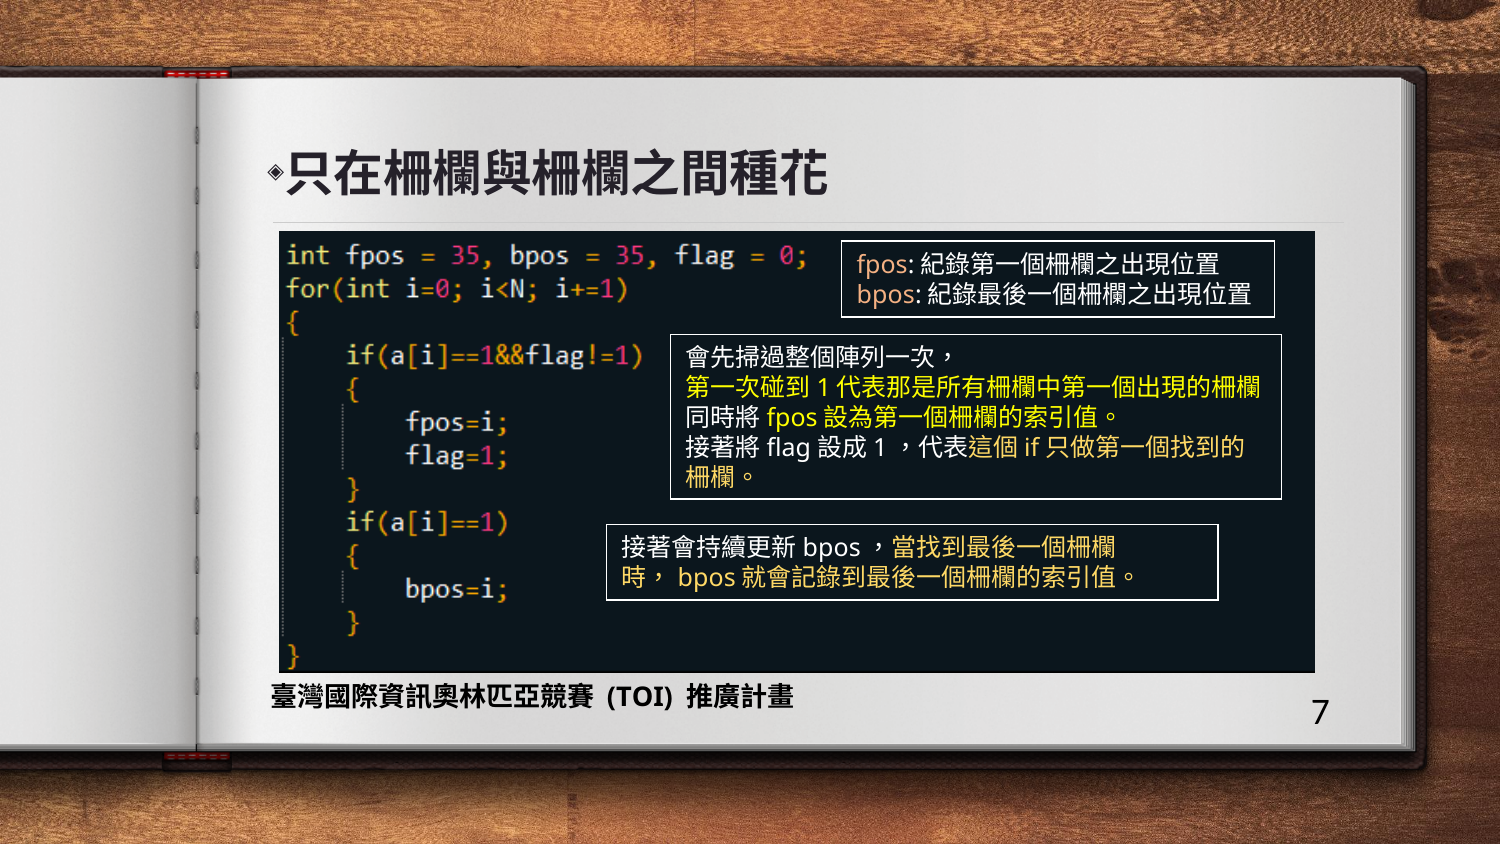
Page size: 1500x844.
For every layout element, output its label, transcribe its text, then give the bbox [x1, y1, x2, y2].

list 只在柵欄與柵欄之間種花 [252, 126, 962, 216]
picture [279, 231, 1315, 673]
text_box 會先掃過整個陣列一次， 第一次碰到1代表那是所有柵欄中第一個出現的柵欄 同時將fpos設為第一個柵欄的索引值。 接著將flag設成1，代表這個if只做第一個找到的柵欄。 [670, 334, 1282, 471]
text_box fpos:紀錄第一個柵欄之出現位置 bpos:紀錄最後一個柵欄之出現位置 [841, 241, 1275, 317]
text_box 接著會持續更新bpos，當找到最後一個柵欄時，bpos就會記錄到最後一個柵欄的索引值。 [606, 524, 1218, 601]
text_box [1295, 672, 1386, 737]
